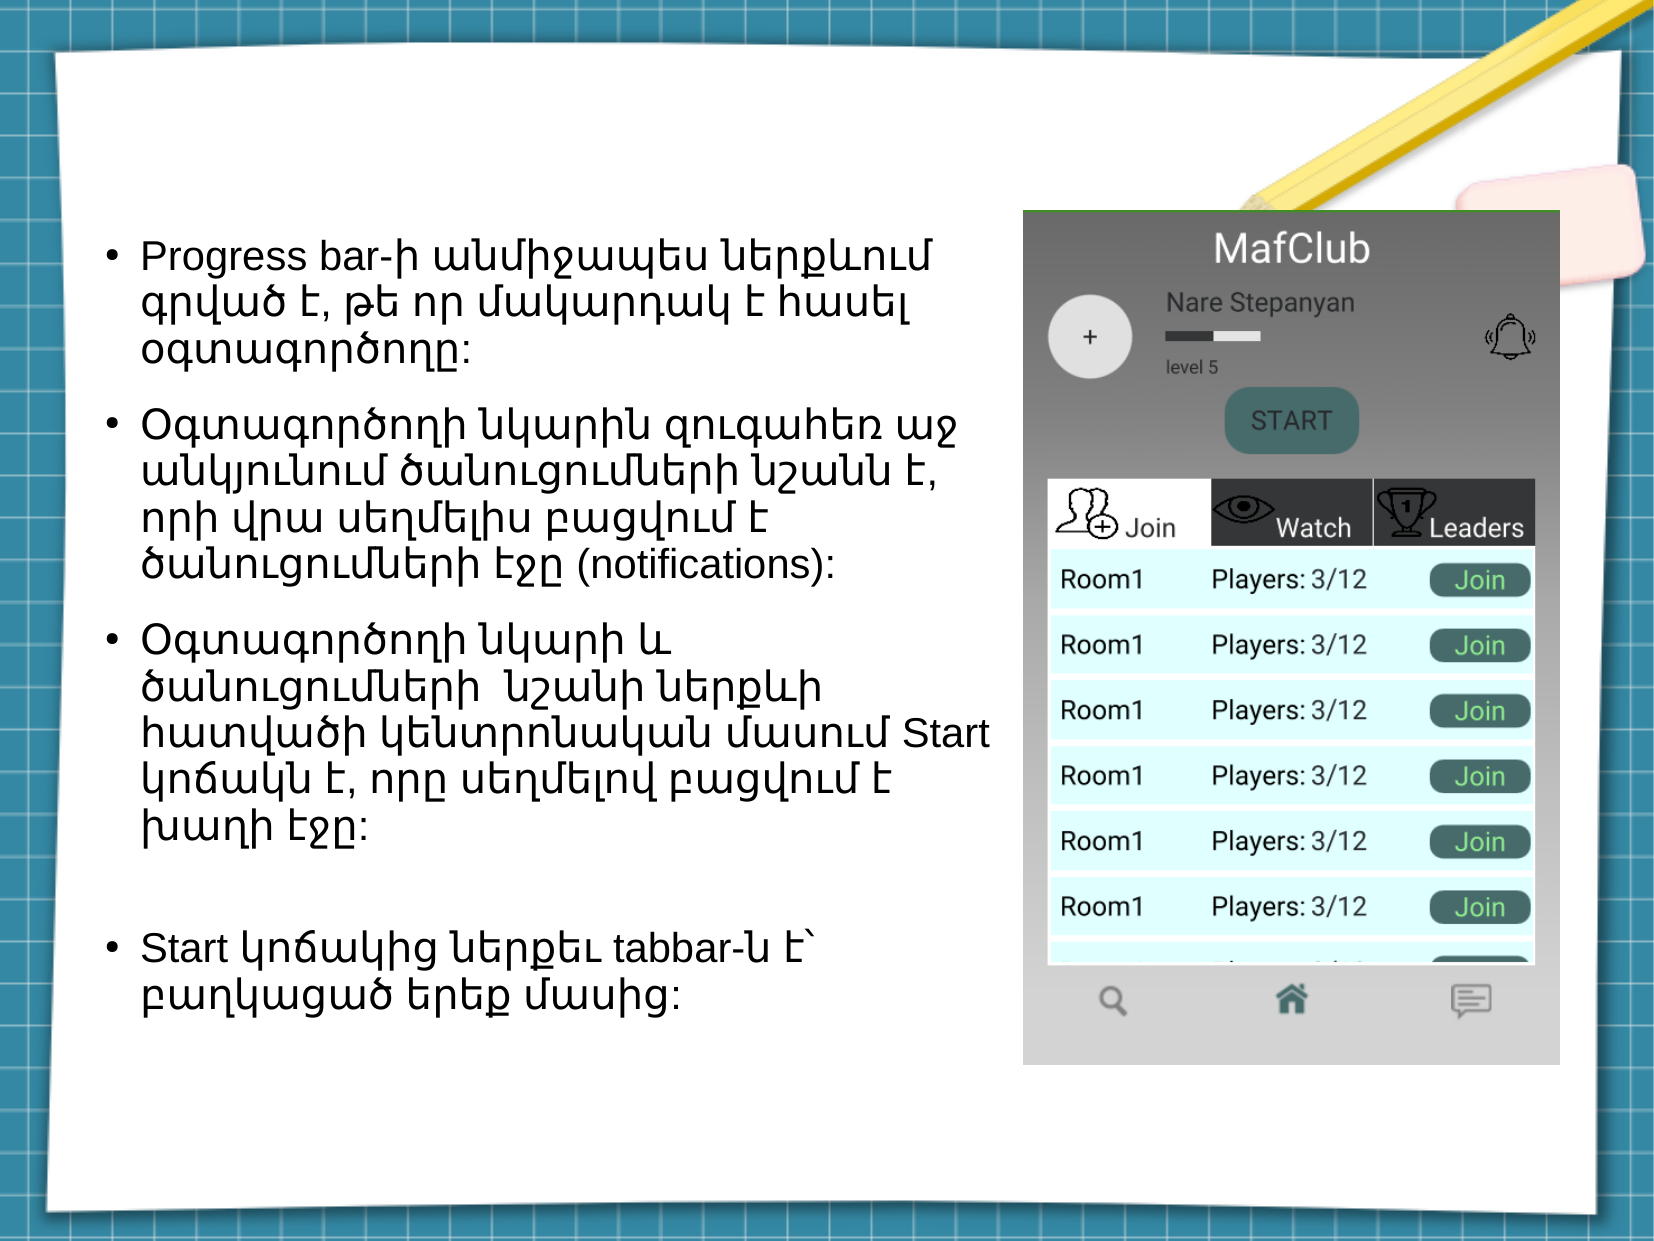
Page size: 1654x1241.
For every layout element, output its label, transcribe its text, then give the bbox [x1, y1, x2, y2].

text_box Progress bar-ի անմիջապես ներքևում գրված է, թե որ մակարդակ է հասել օգտագործողը: Օգտագործողի նկարին զուգահեռ աջ անկյունում ծանուցումների նշանն է, որի վրա սեղմելիս բացվում է ծանուցումների էջը (notifications): Օգտագործողի նկարի և ծանուցումների նշանի ներքևի հատվածի կենտրոնական մասում Start կոճակն է, որը սեղմելով բացվում է խաղի էջը: Start կոճակից ներքեւ tabbar-ն է՝ բաղկացած երեք մասից: [90, 225, 1006, 1026]
picture [0, 0, 1654, 1241]
